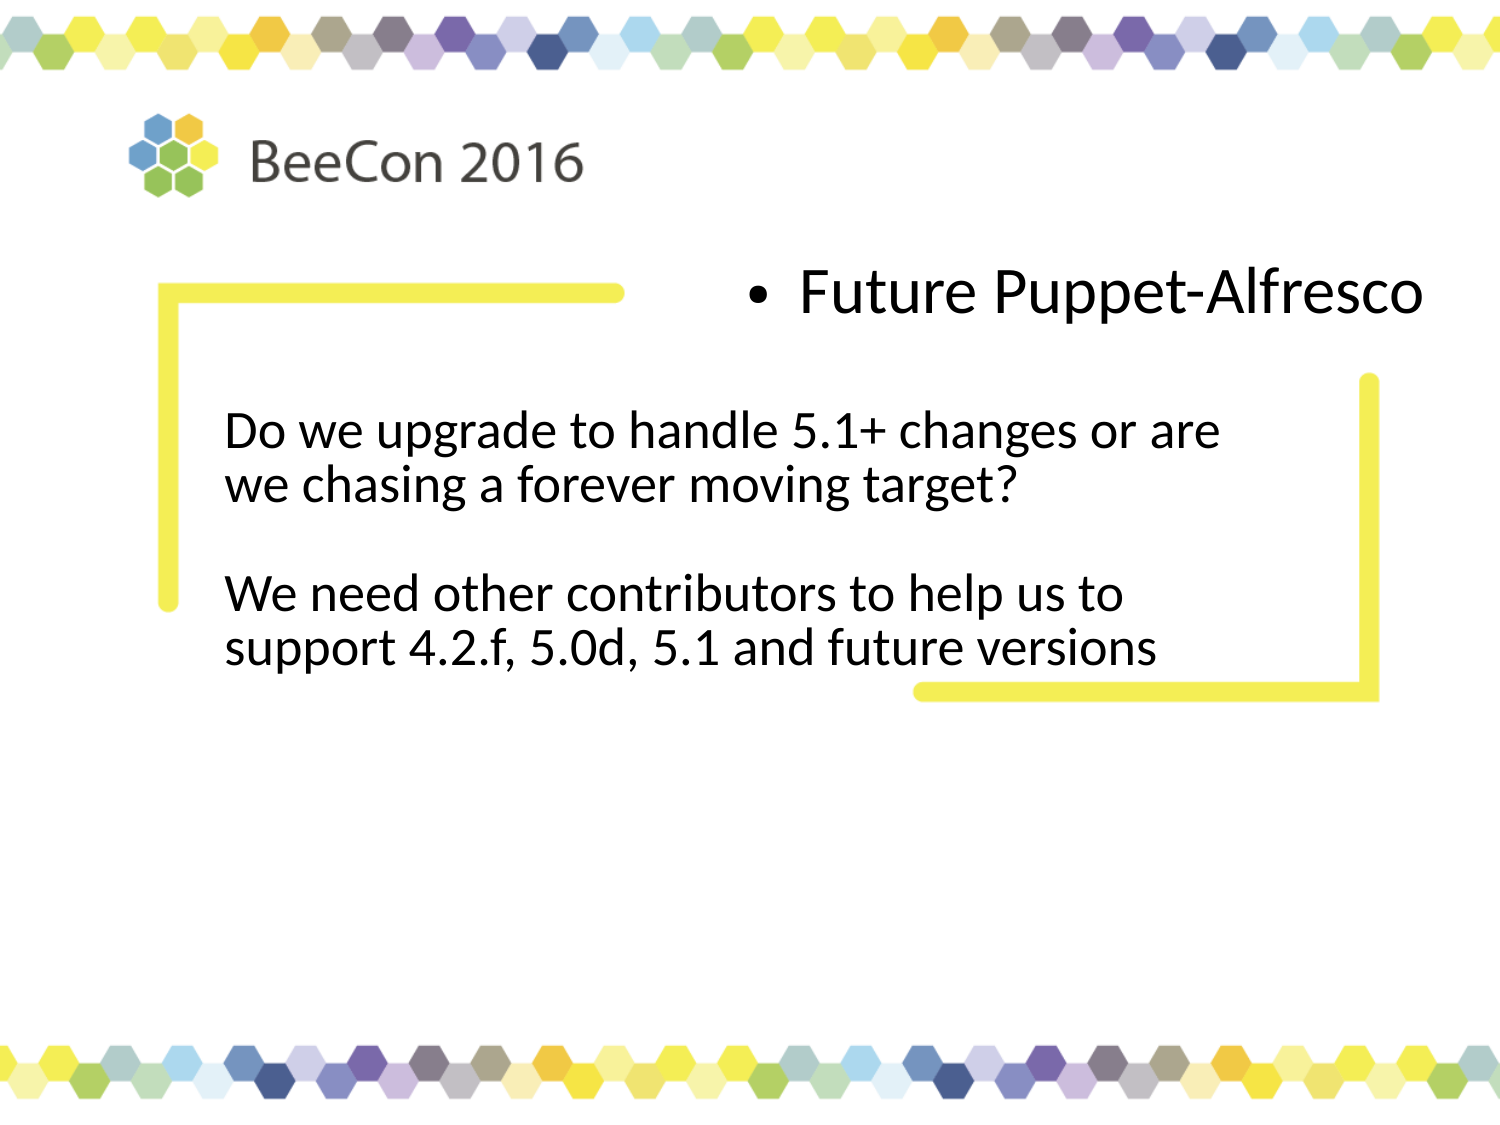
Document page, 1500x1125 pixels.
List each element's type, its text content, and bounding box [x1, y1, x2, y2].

picture [0, 0, 1500, 1125]
list Future Puppet-Alfresco [75, 263, 1425, 916]
